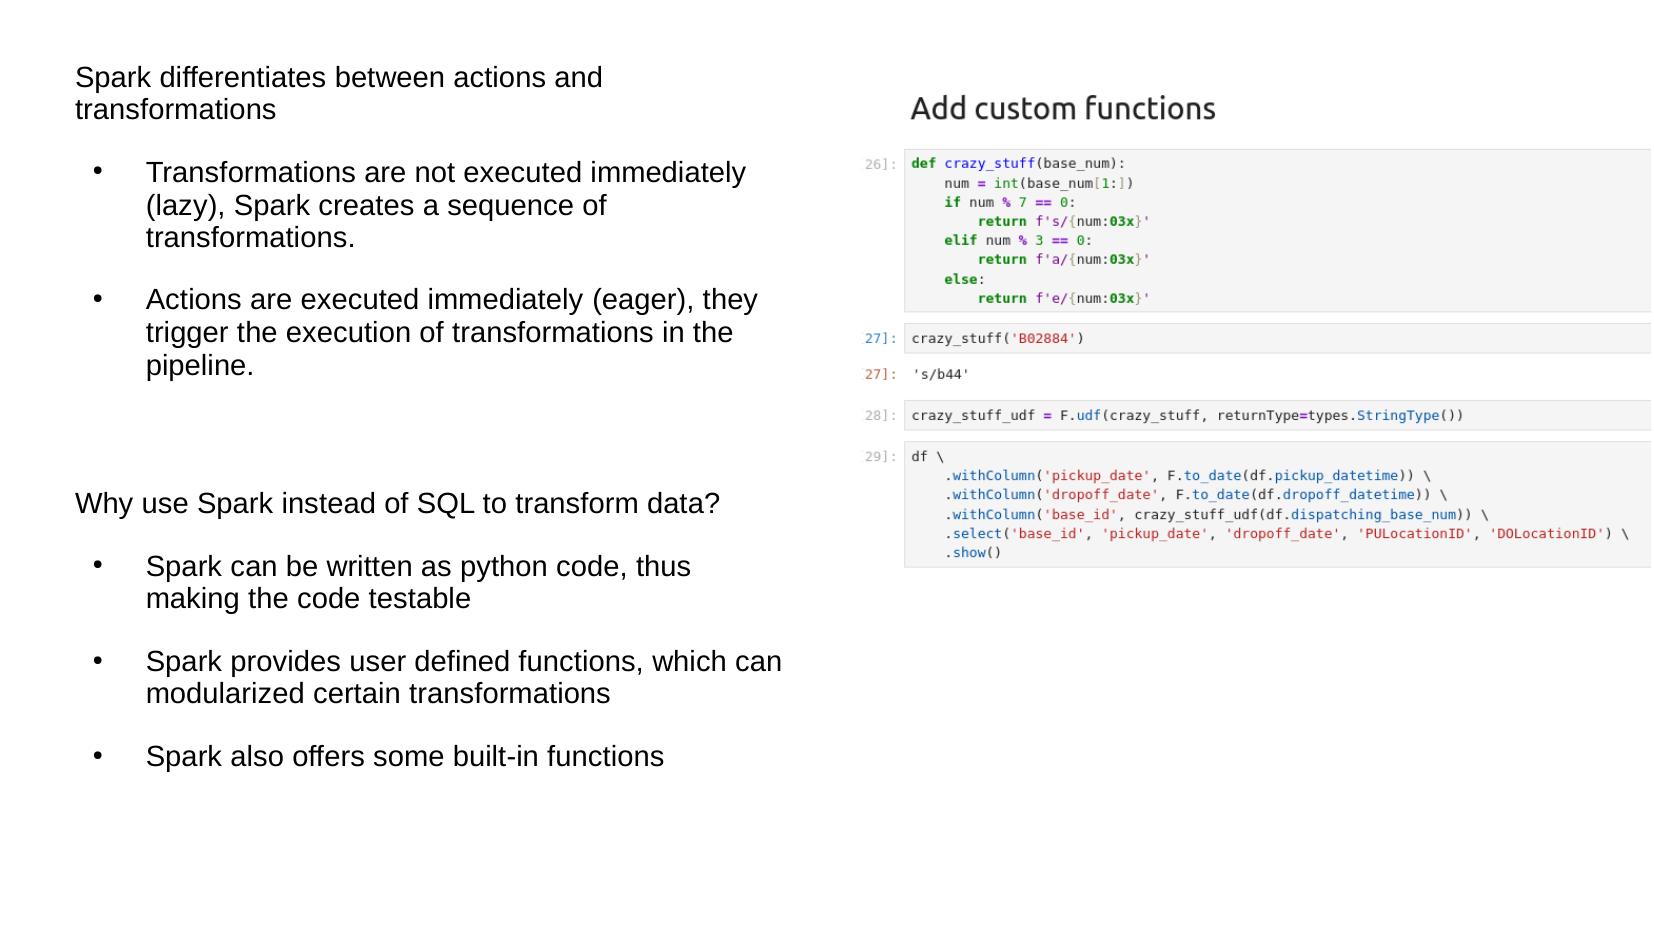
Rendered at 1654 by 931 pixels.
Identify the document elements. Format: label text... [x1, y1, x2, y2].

picture [862, 74, 1651, 573]
list Spark differentiates between actions and transformations Transformations are not executed immediately (lazy), Spark creates a sequence of transformations. Actions are executed immediately (eager), they trigger the execution of transformations in the pipeline. Why use Spark instead of SQL to transform data? Spark can be written as python code, thus making the code testable Spark provides user defined functions, which can modularized certain transformations Spark also offers some built-in functions [75, 60, 788, 901]
